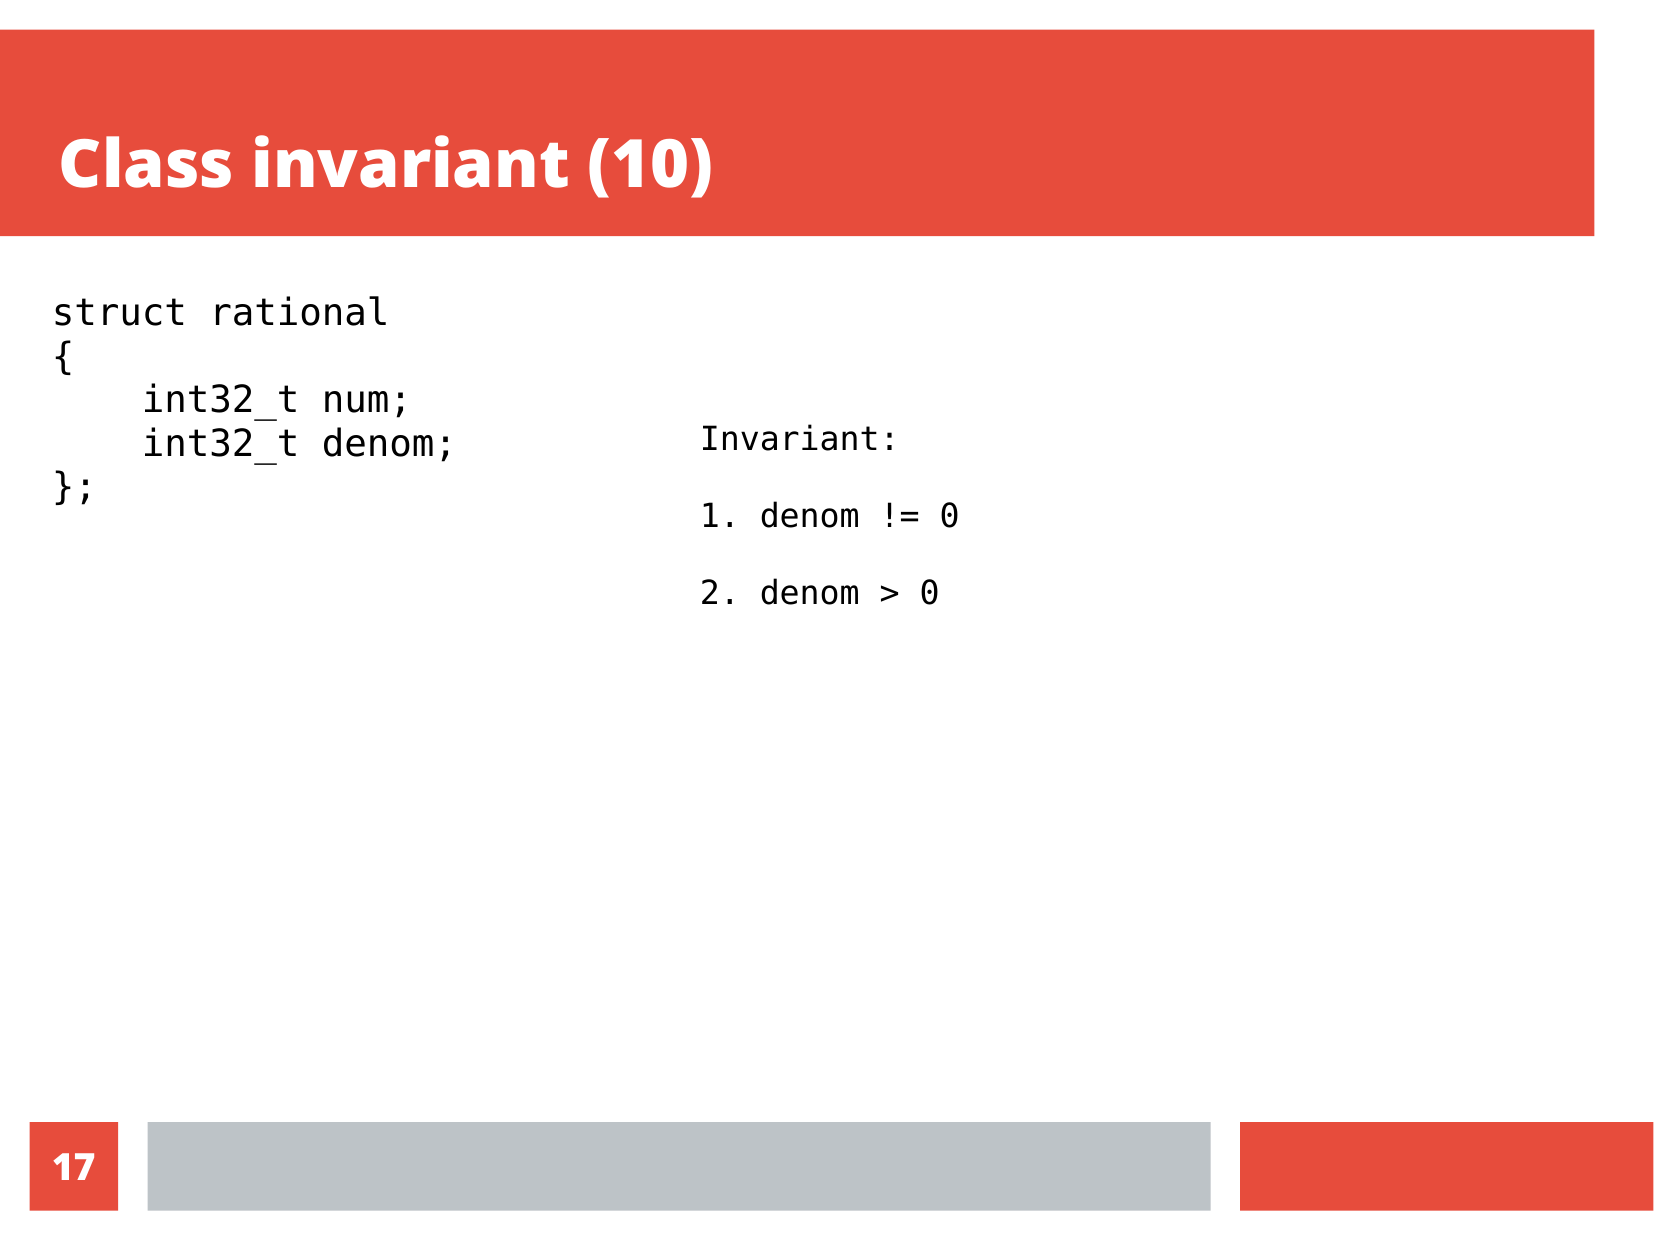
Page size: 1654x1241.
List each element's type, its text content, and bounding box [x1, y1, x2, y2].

text_box Invariant: 1. denom != 0 2. denom > 0 [685, 412, 1642, 863]
text_box struct rational { int32_t num; int32_t denom; }; [37, 283, 674, 969]
title Class invariant (10) [59, 59, 1595, 207]
